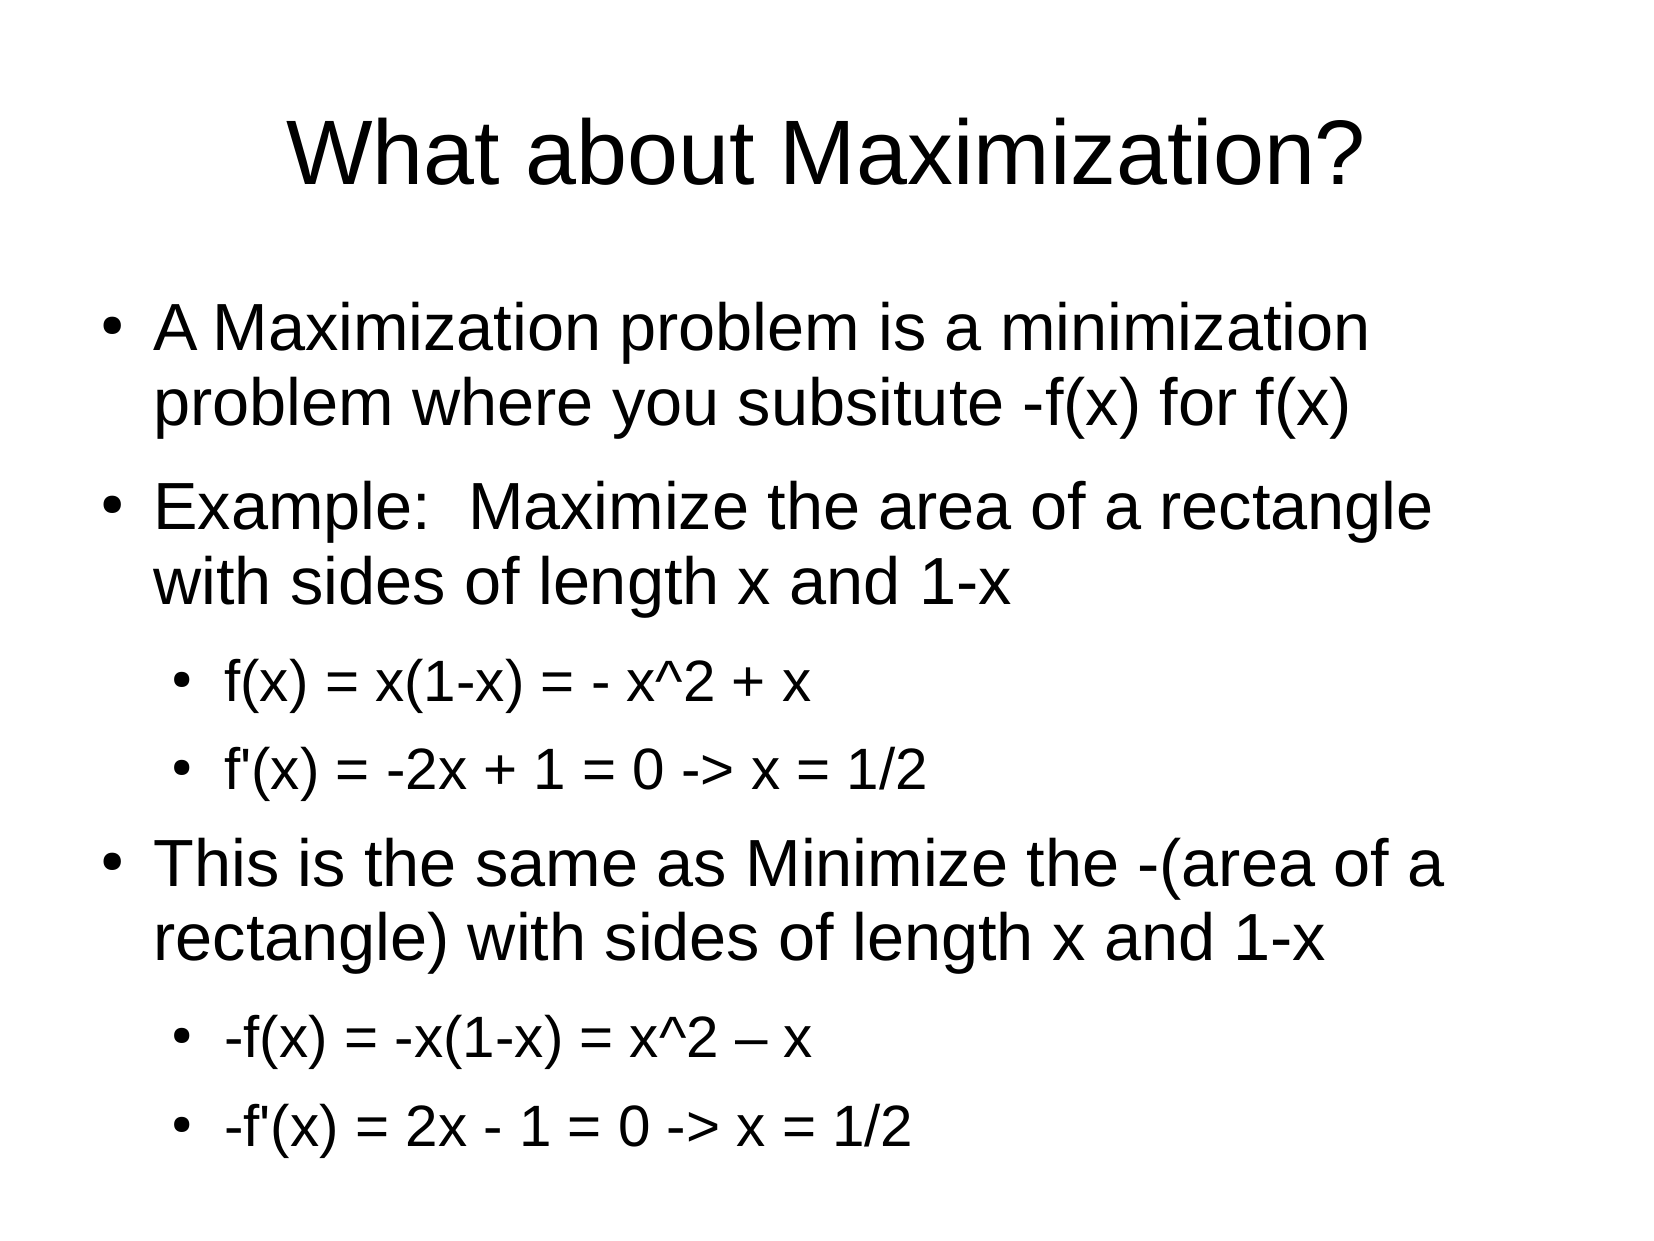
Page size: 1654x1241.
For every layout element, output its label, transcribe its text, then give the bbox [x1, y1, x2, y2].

list A Maximization problem is a minimization problem where you subsitute -f(x) for f(x) Example: Maximize the area of a rectangle with sides of length x and 1-x f(x) = x(1-x) = - x^2 + x f'(x) = -2x + 1 = 0 -> x = 1/2 This is the same as Minimize the -(area of a rectangle) with sides of length x and 1-x -f(x) = -x(1-x) = x^2 – x -f'(x) = 2x - 1 = 0 -> x = 1/2 [82, 290, 1571, 1158]
title What about Maximization? [82, 49, 1571, 257]
